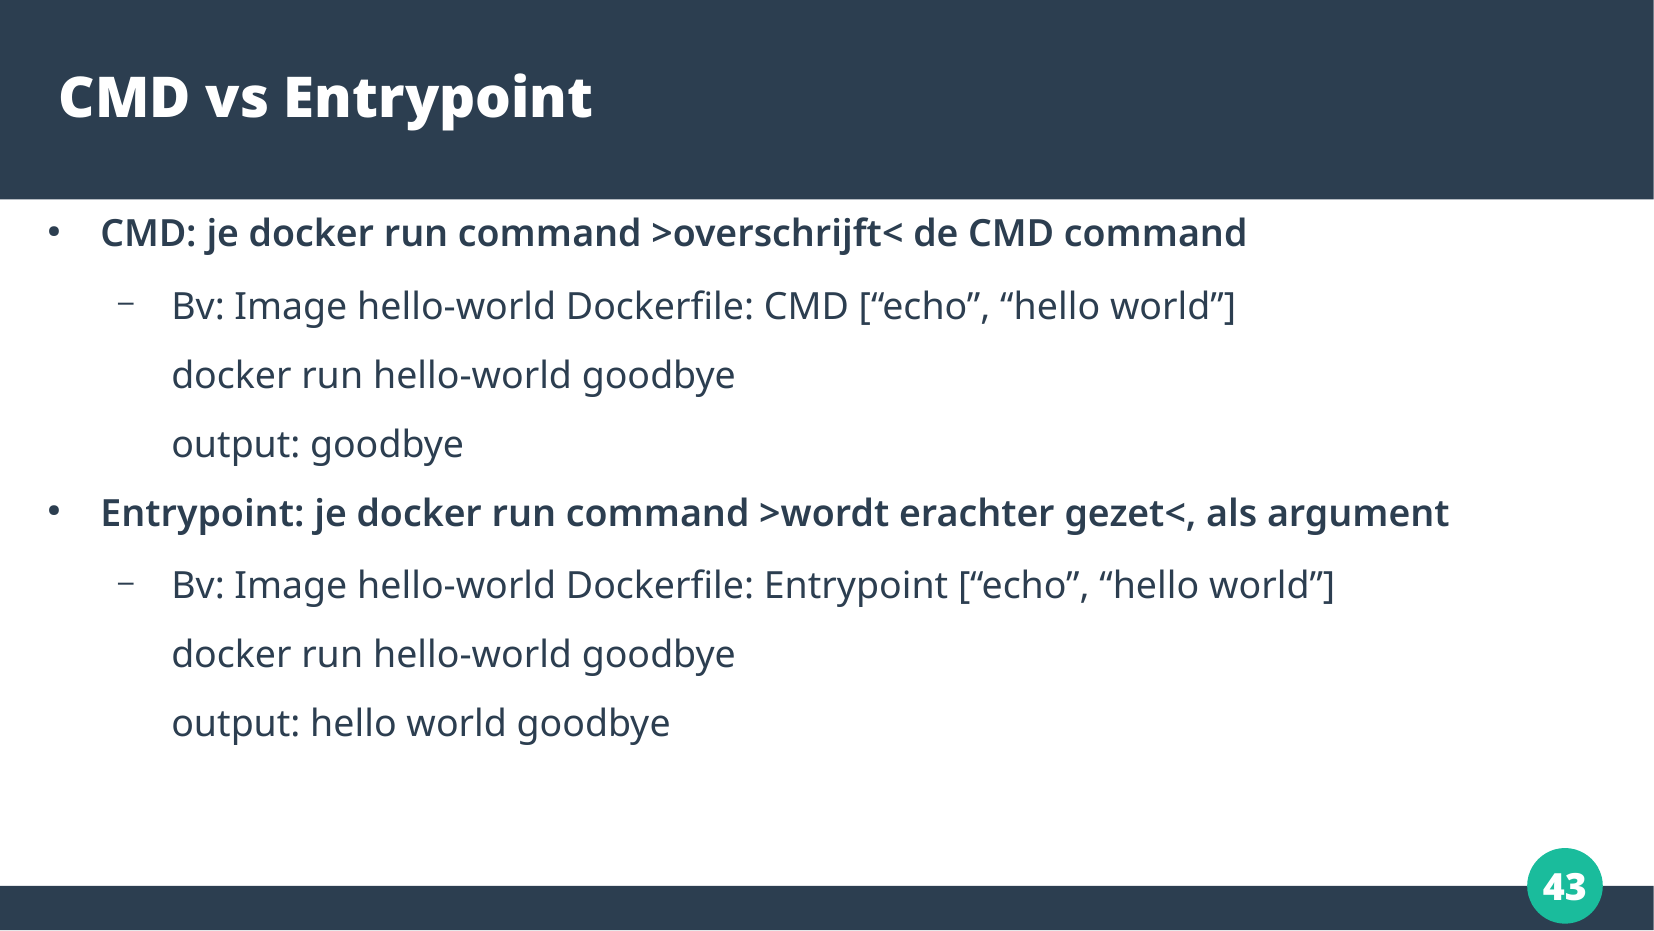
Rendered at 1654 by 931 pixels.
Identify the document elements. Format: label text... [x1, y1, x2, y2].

title CMD vs Entrypoint [59, 37, 1595, 156]
list CMD: je docker run command >overschrijft< de CMD command Bv: Image hello-world Dockerfile: CMD [“echo”, “hello world”] docker run hello-world goodbye output: goodbye Entrypoint: je docker run command >wordt erachter gezet<, als argument Bv: Image hello-world Dockerfile: Entrypoint [“echo”, “hello world”] docker run hello-world goodbye output: hello world goodbye [29, 206, 1625, 864]
